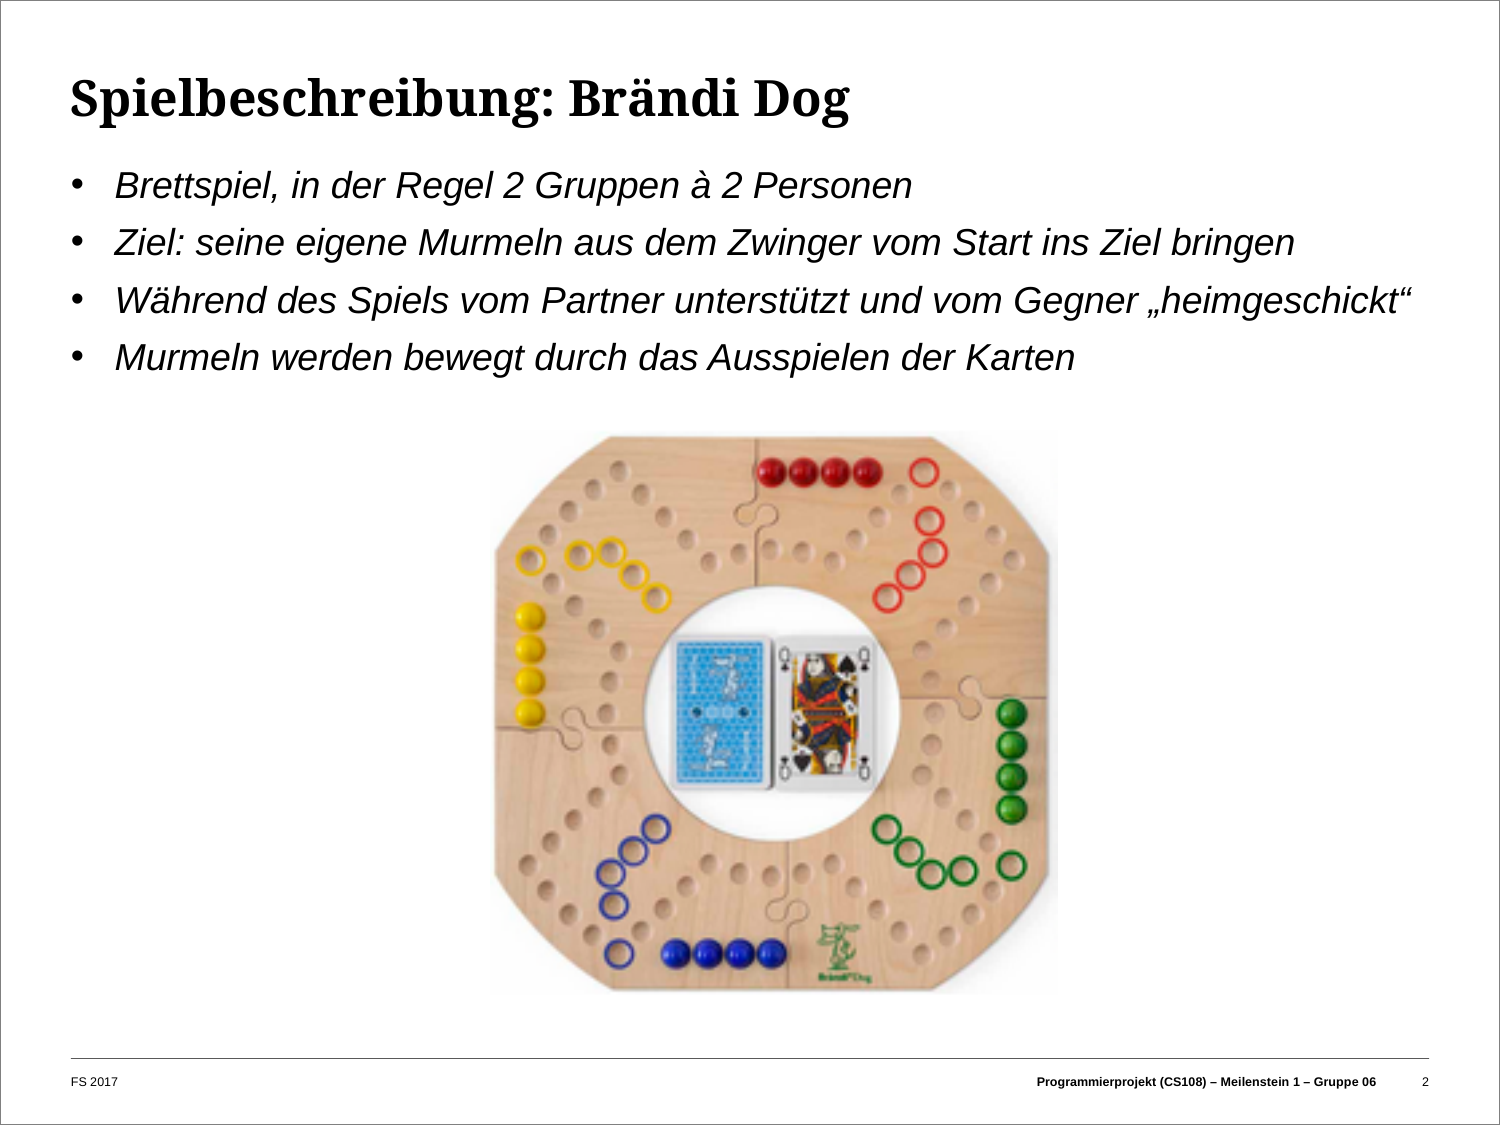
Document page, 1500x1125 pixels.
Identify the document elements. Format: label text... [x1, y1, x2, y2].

list Brettspiel, in der Regel 2 Gruppen à 2 Personen Ziel: seine eigene Murmeln aus dem Zwinger vom Start ins Ziel bringen Während des Spiels vom Partner unterstützt und vom Gegner „heimgeschickt“ Murmeln werden bewegt durch das Ausspielen der Karten [70, 160, 1430, 935]
picture [490, 424, 1058, 1003]
slide_number FS 2017 [70, 1070, 425, 1100]
footer Programmierprojekt (CS108) – Meilenstein 1 – Gruppe 06 [785, 1070, 1376, 1100]
slide_number <number> [1387, 1070, 1430, 1100]
title Spielbeschreibung: Brändi Dog [70, 66, 1430, 160]
